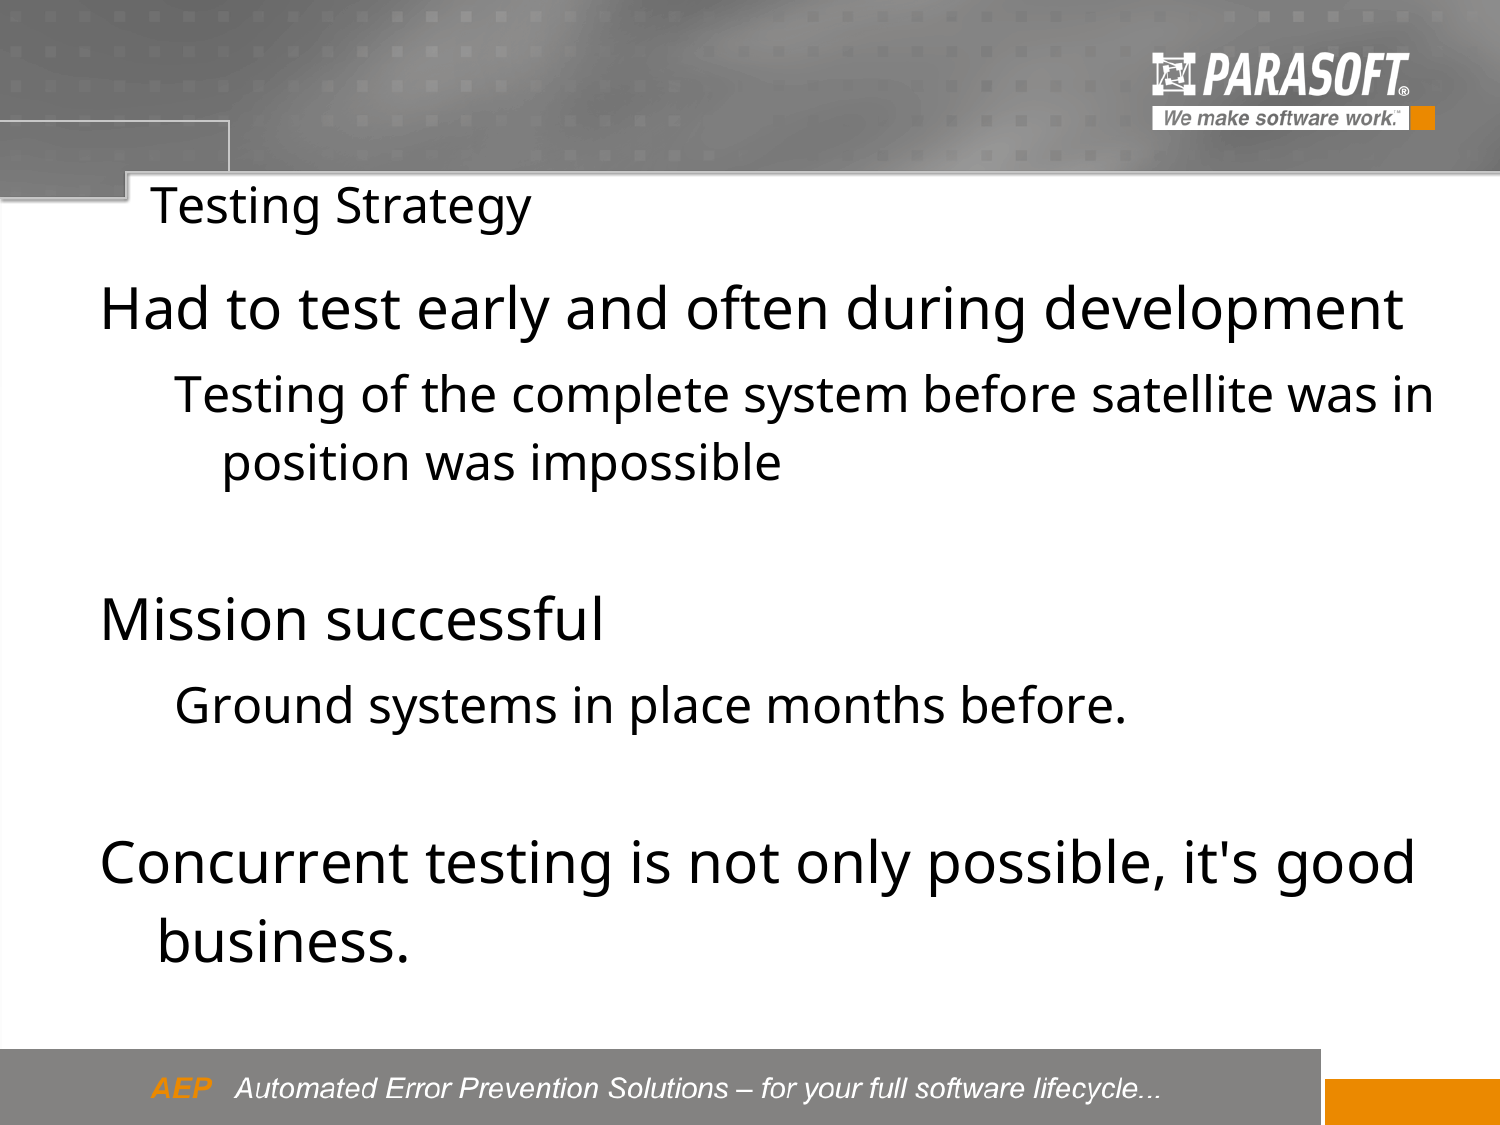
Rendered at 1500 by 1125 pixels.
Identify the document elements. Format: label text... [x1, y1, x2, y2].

title Testing Strategy [150, 173, 1426, 235]
list Had to test early and often during development Testing of the complete system before satellite was in position was impossible Mission successful Ground systems in place months before. Concurrent testing is not only possible, it's good business. [99, 267, 1450, 995]
picture [0, 0, 1500, 1125]
